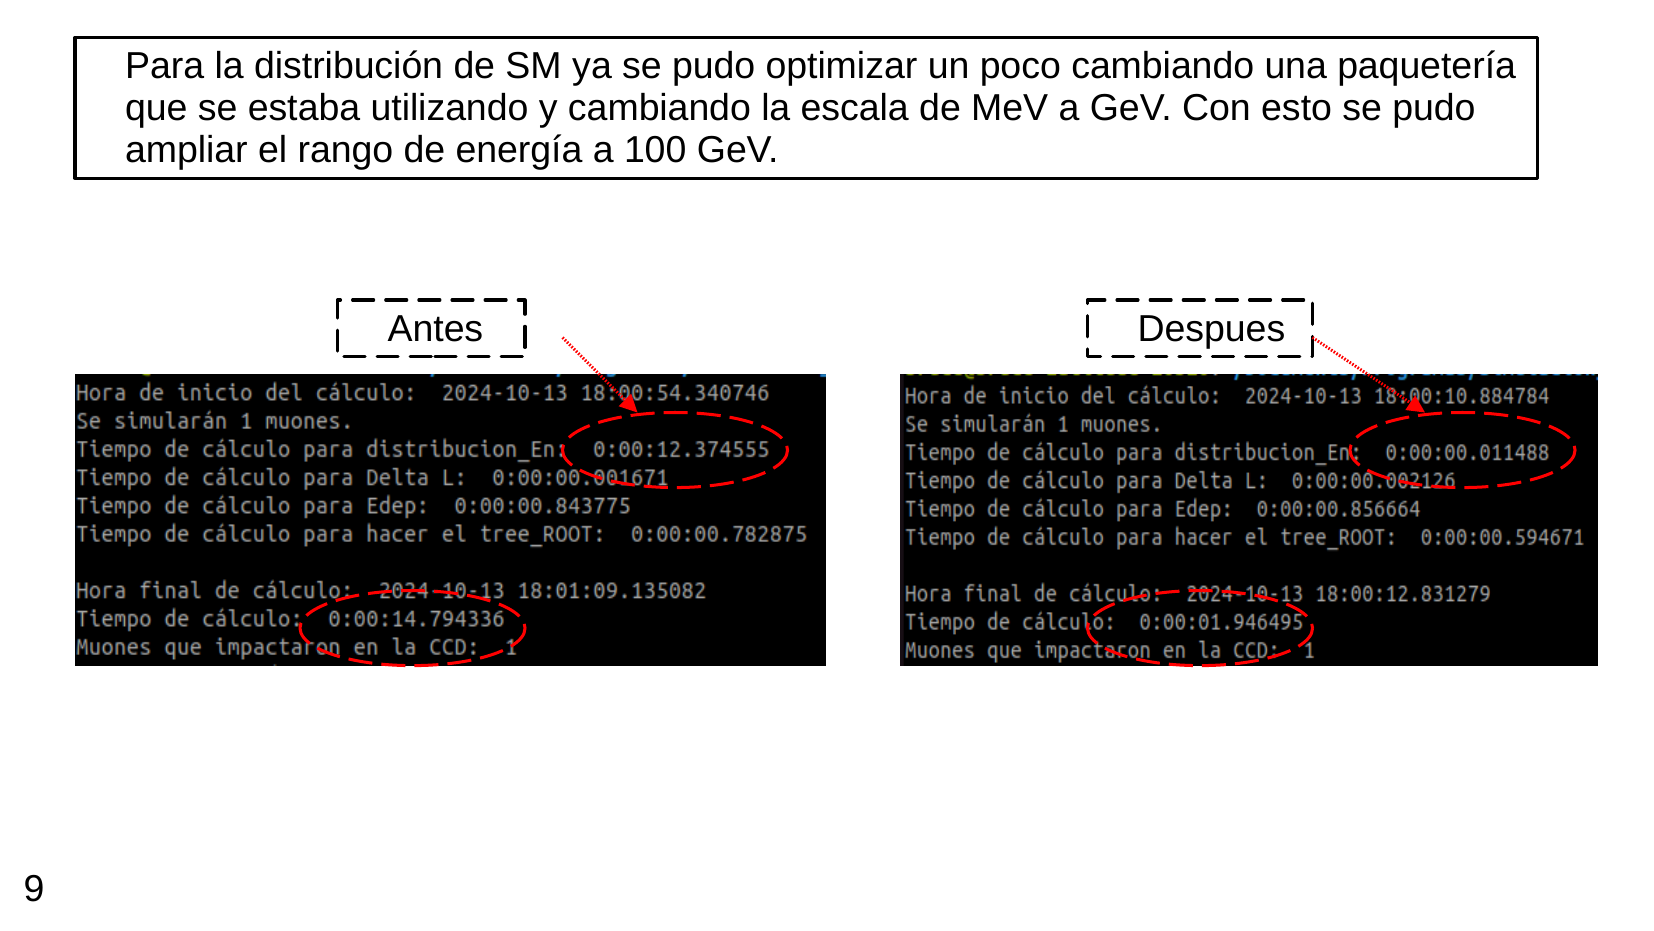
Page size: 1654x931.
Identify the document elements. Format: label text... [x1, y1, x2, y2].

text_box [1350, 412, 1576, 488]
text_box Despues [1087, 300, 1313, 357]
text_box [300, 590, 526, 666]
text_box [1087, 590, 1313, 666]
text_box [562, 412, 788, 488]
picture [75, 374, 826, 666]
picture [900, 374, 1598, 666]
text_box Para la distribución de SM ya se pudo optimizar un poco cambiando una paquetería que se estaba utilizando y cambiando la escala de MeV a GeV. Con esto se pudo ampliar el rango de energía a 100 GeV. [75, 37, 1538, 179]
text_box <number> [8, 860, 638, 931]
text_box Antes [337, 300, 526, 357]
